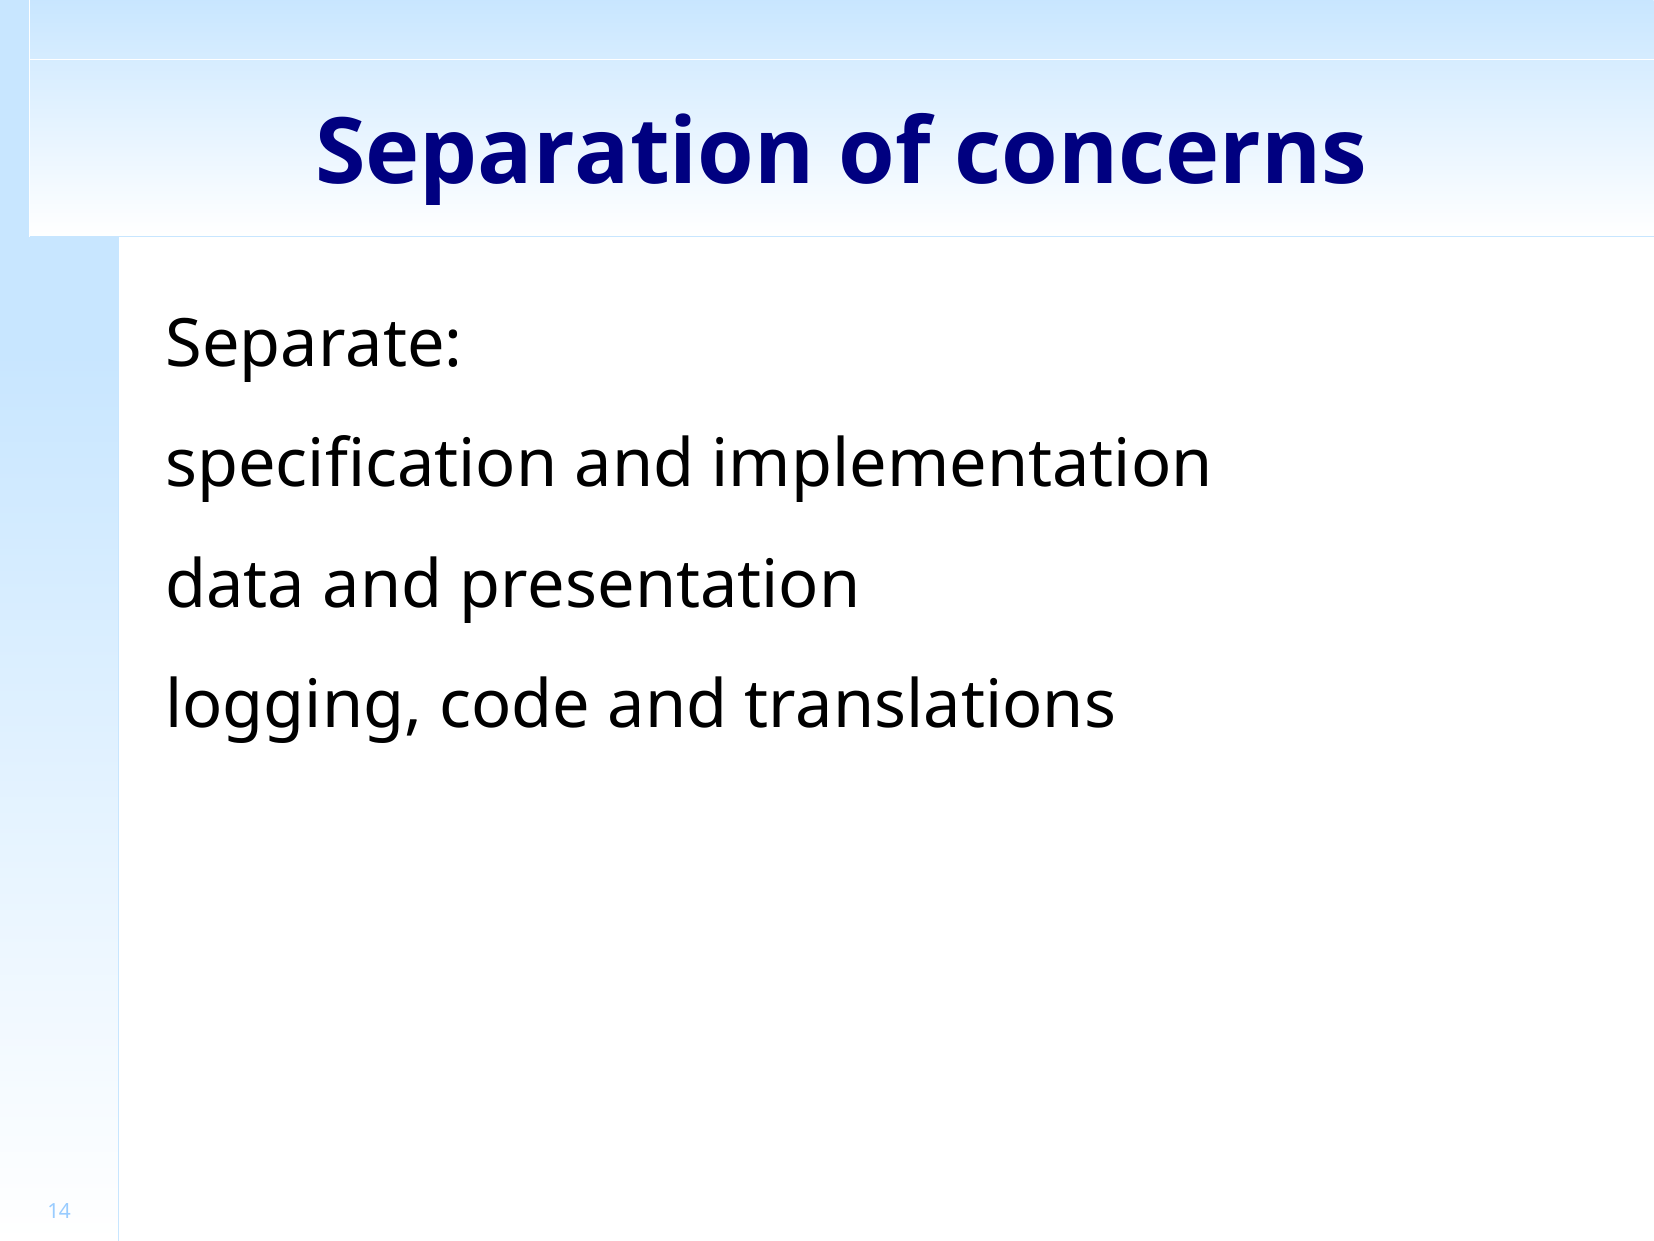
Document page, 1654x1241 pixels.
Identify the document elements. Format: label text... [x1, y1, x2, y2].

title Separation of concerns [29, 59, 1654, 237]
list Separate: specification and implementation data and presentation logging, code and translations [147, 295, 1625, 1182]
